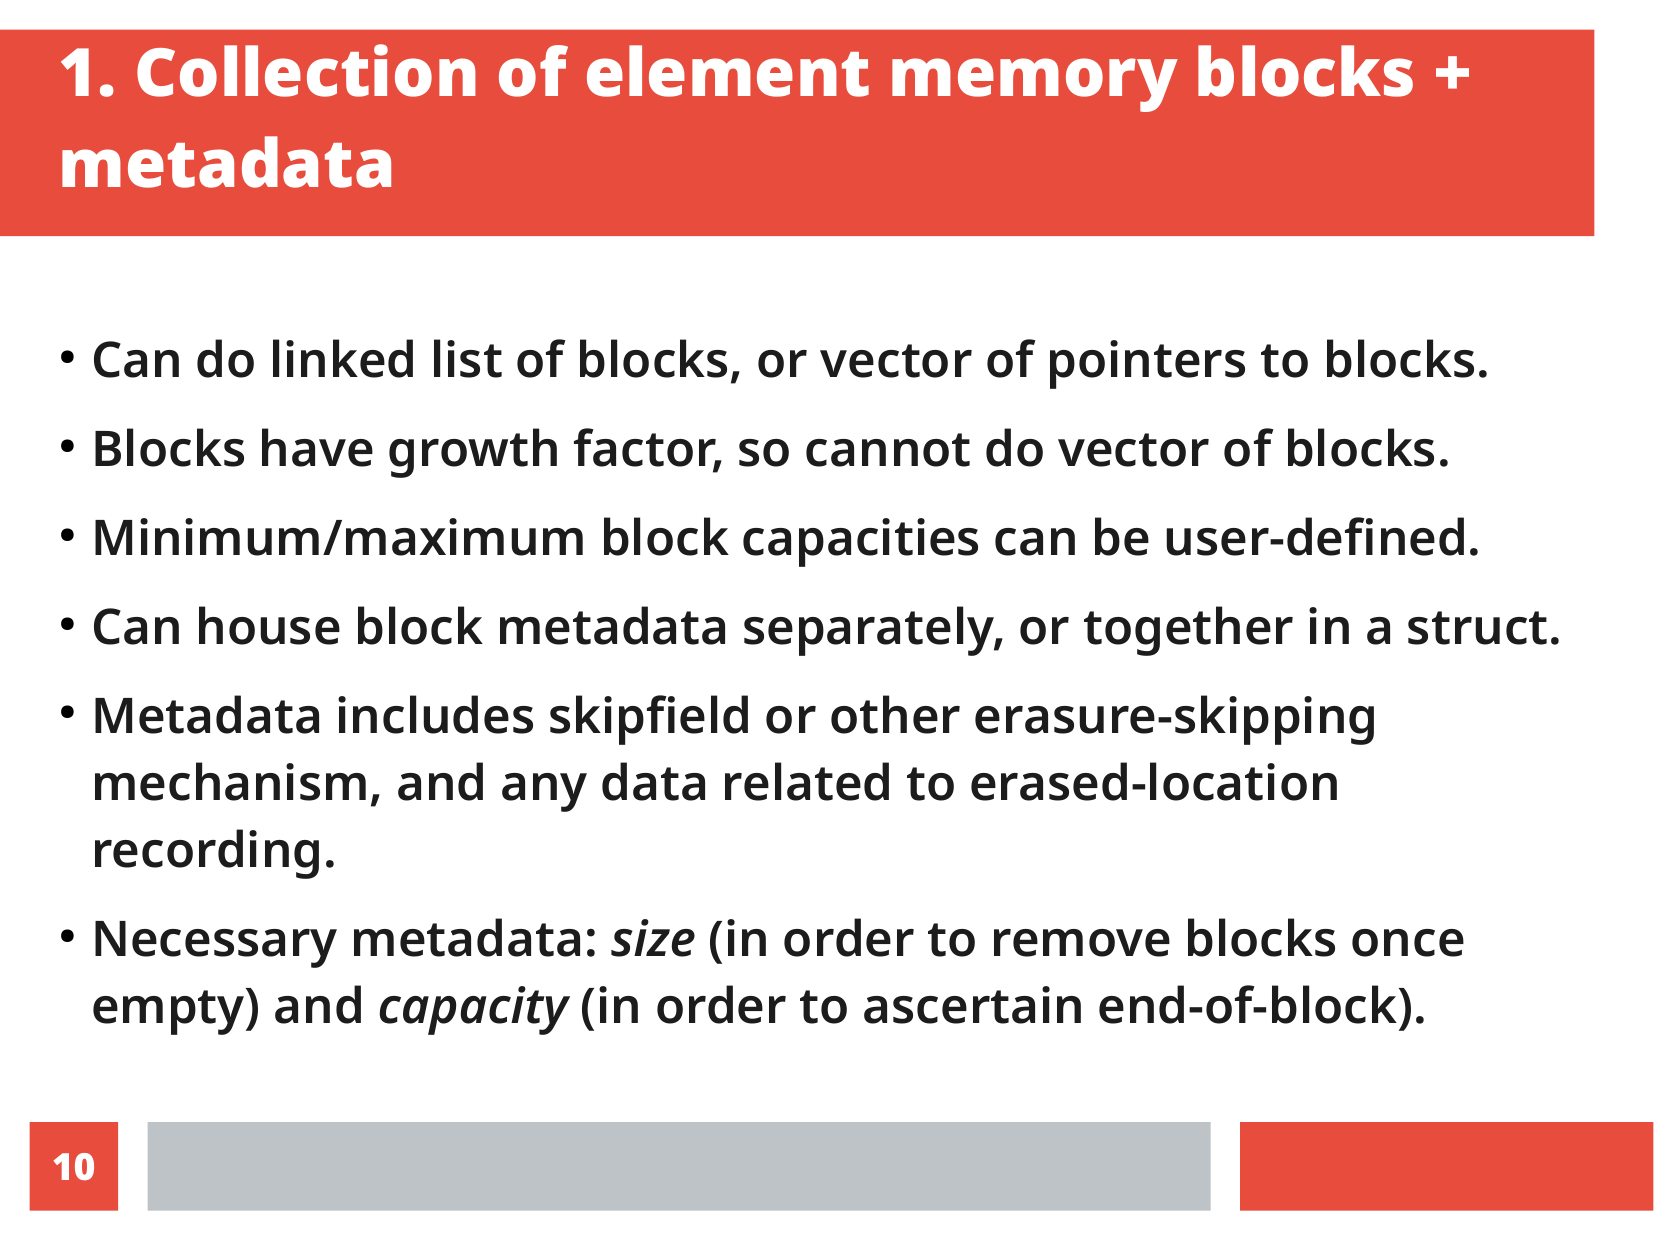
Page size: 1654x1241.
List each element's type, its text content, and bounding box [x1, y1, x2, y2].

list Can do linked list of blocks, or vector of pointers to blocks. Blocks have growth factor, so cannot do vector of blocks. Minimum/maximum block capacities can be user-defined. Can house block metadata separately, or together in a struct. Metadata includes skipfield or other erasure-skipping mechanism, and any data related to erased-location recording. Necessary metadata: size (in order to remove blocks once empty) and capacity (in order to ascertain end-of-block). [59, 324, 1565, 1093]
title 1. Collection of element memory blocks + metadata [59, 59, 1595, 207]
